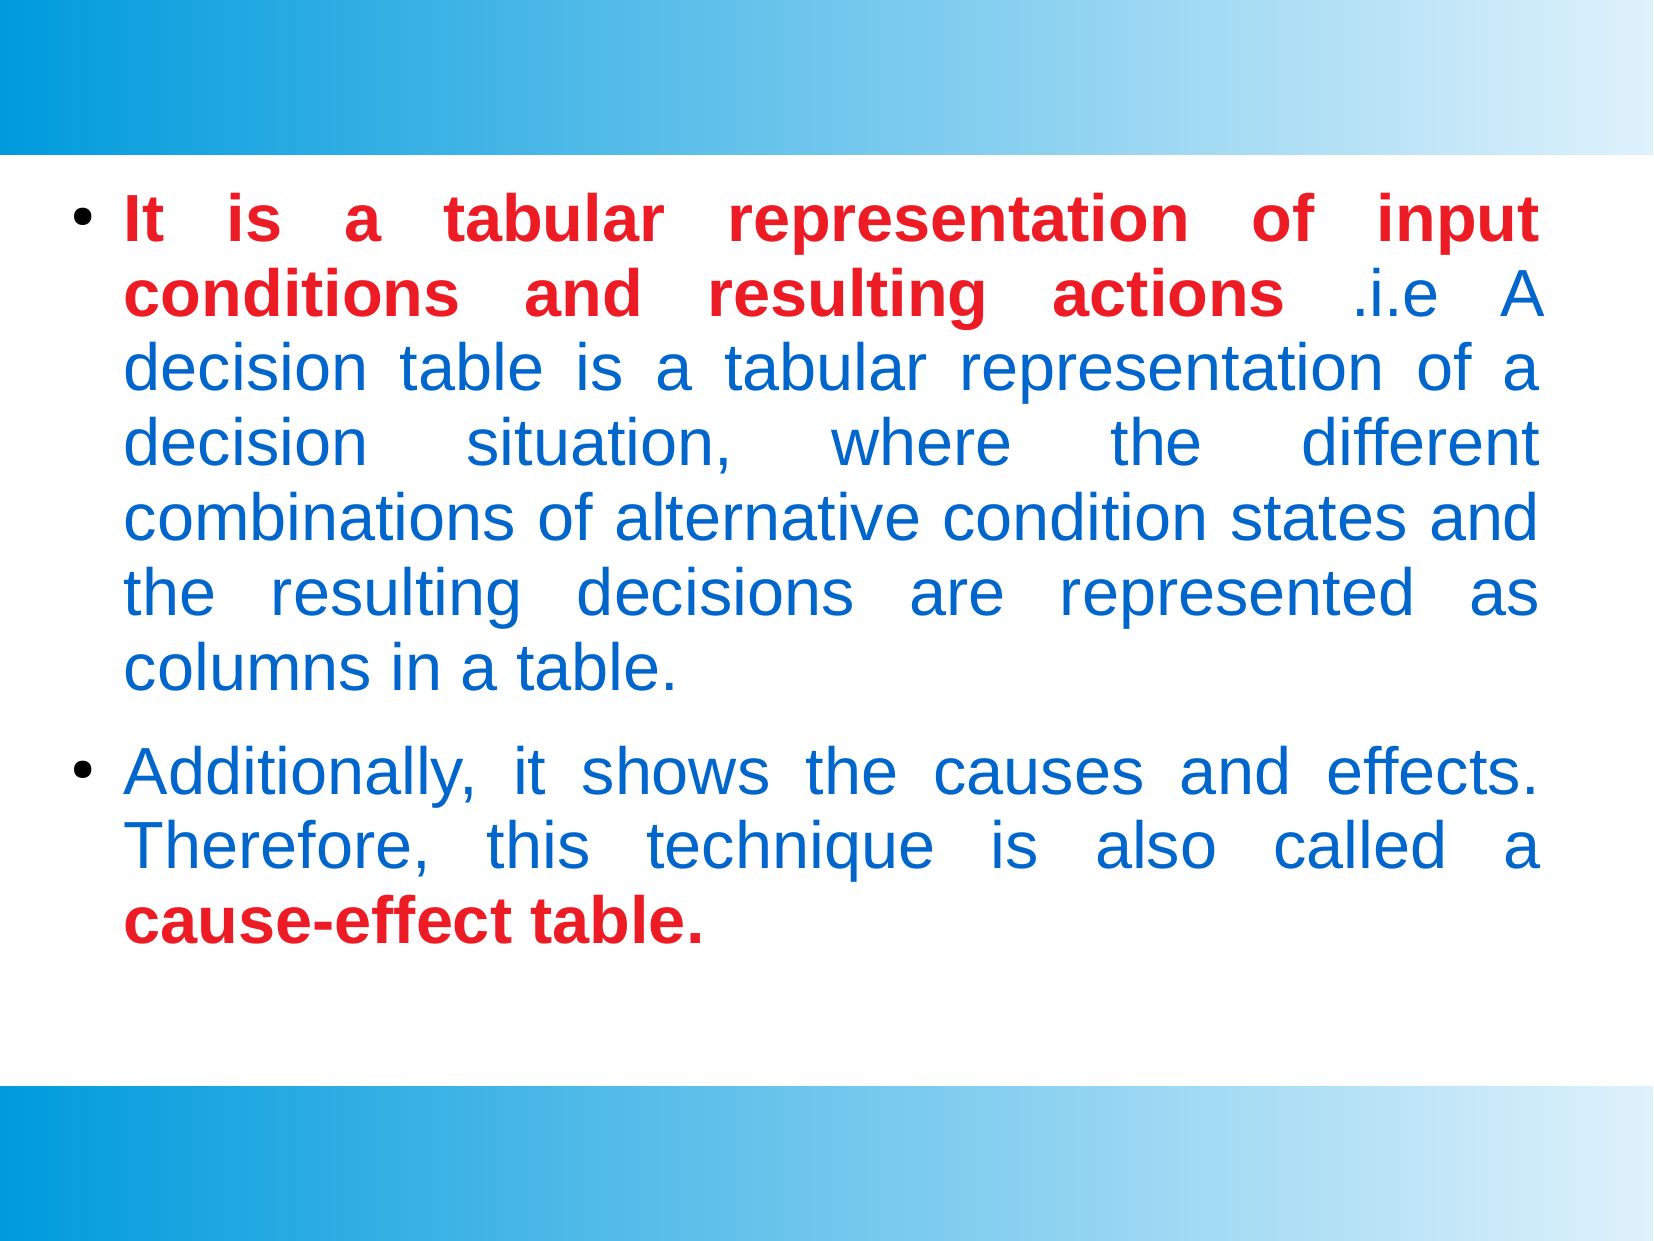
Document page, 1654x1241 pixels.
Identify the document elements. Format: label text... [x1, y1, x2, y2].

list It is a tabular representation of input conditions and resulting actions .i.e A decision table is a tabular representation of a decision situation, where the different combinations of alternative condition states and the resulting decisions are represented as columns in a table. Additionally, it shows the causes and effects. Therefore, this technique is also called a cause-effect table. [53, 180, 1542, 901]
